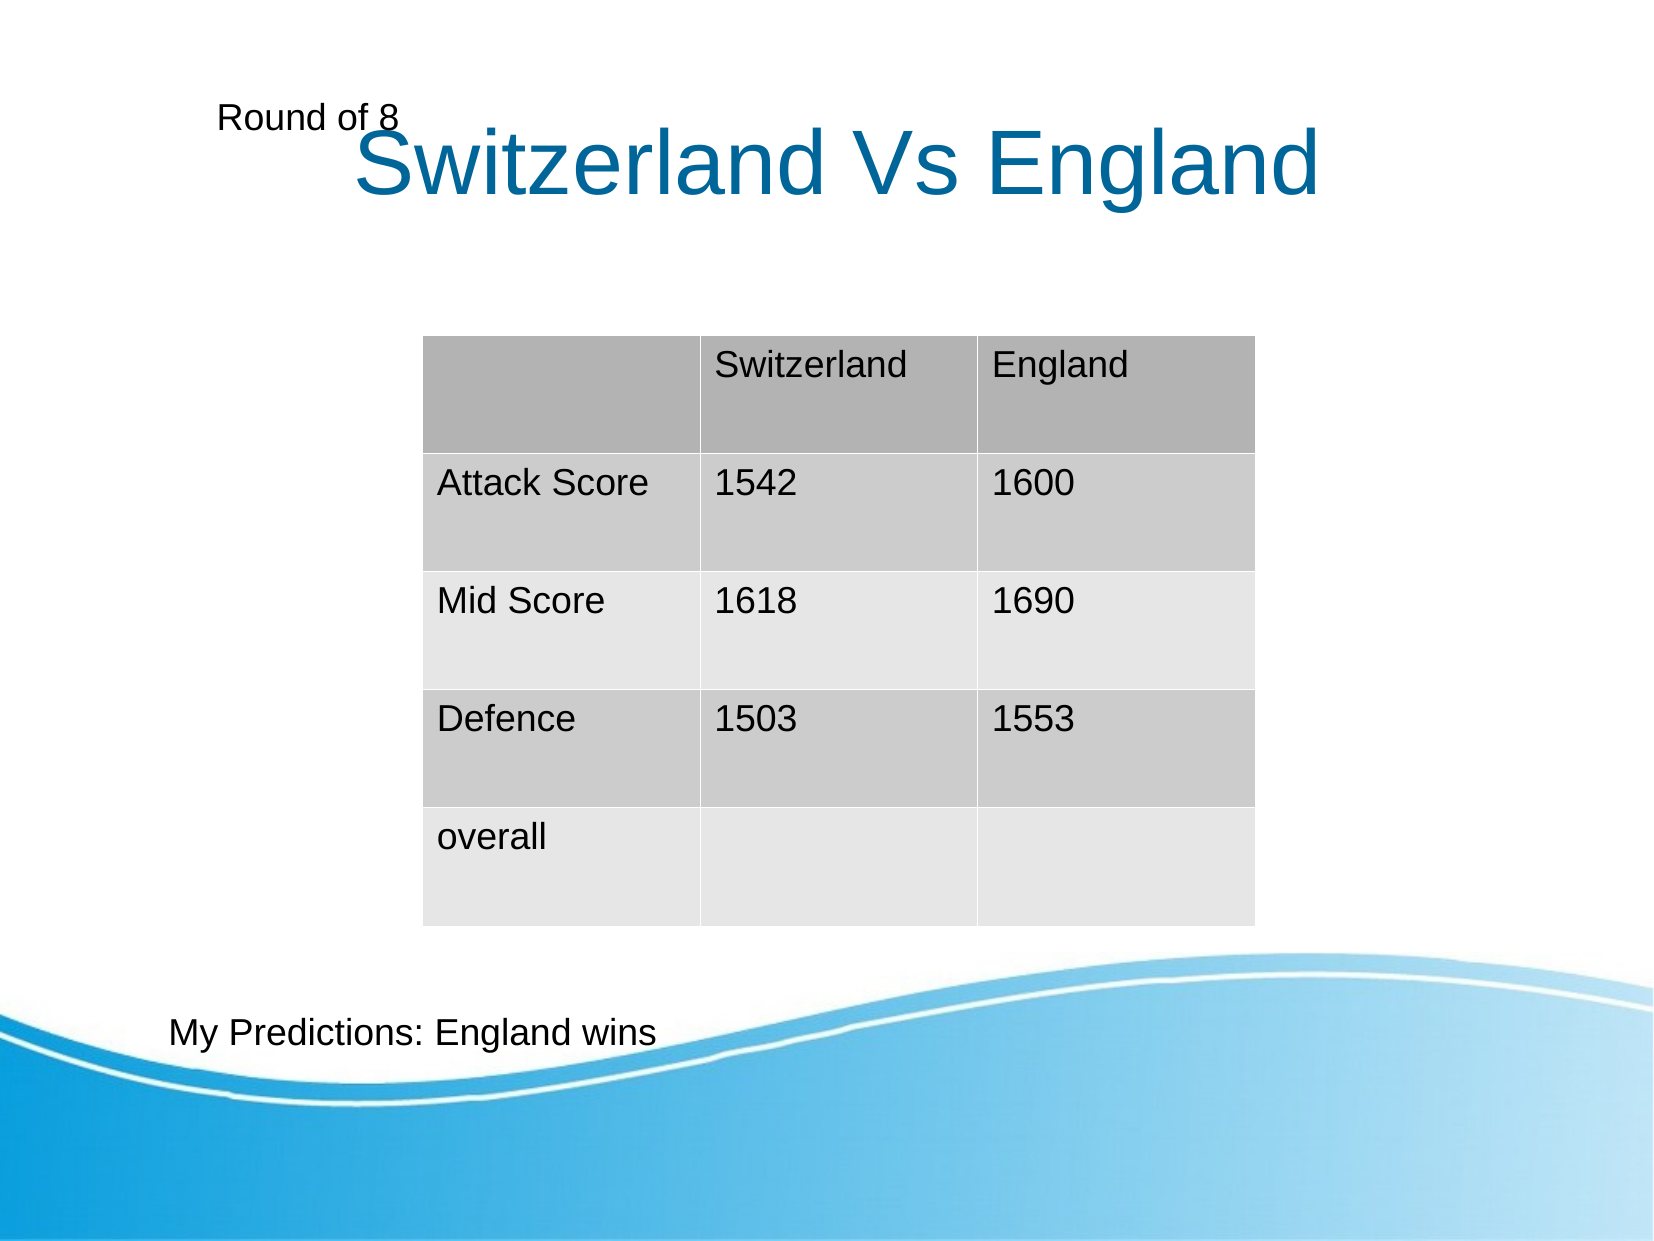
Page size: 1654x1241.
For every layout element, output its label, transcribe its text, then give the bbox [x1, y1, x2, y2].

table_cell 1503 [701, 690, 977, 807]
table_header [423, 336, 700, 453]
table_cell 1690 [978, 572, 1255, 689]
table_cell 1542 [701, 454, 977, 571]
table_cell 1600 [978, 454, 1255, 571]
table_cell [701, 808, 977, 926]
text_box Round of 8 [201, 88, 415, 140]
title Switzerland Vs England [94, 59, 1583, 267]
table_cell Attack Score [423, 454, 700, 571]
table_cell Defence [423, 690, 700, 807]
table_cell overall [423, 808, 700, 926]
table_cell 1553 [978, 690, 1255, 807]
table_cell Mid Score [423, 572, 700, 689]
text_box My Predictions: England wins [153, 1003, 1441, 1146]
table_cell 1618 [701, 572, 977, 689]
table_header England [978, 336, 1255, 453]
picture [0, 952, 1654, 1241]
table_cell [978, 808, 1255, 926]
table_header Switzerland [701, 336, 977, 453]
